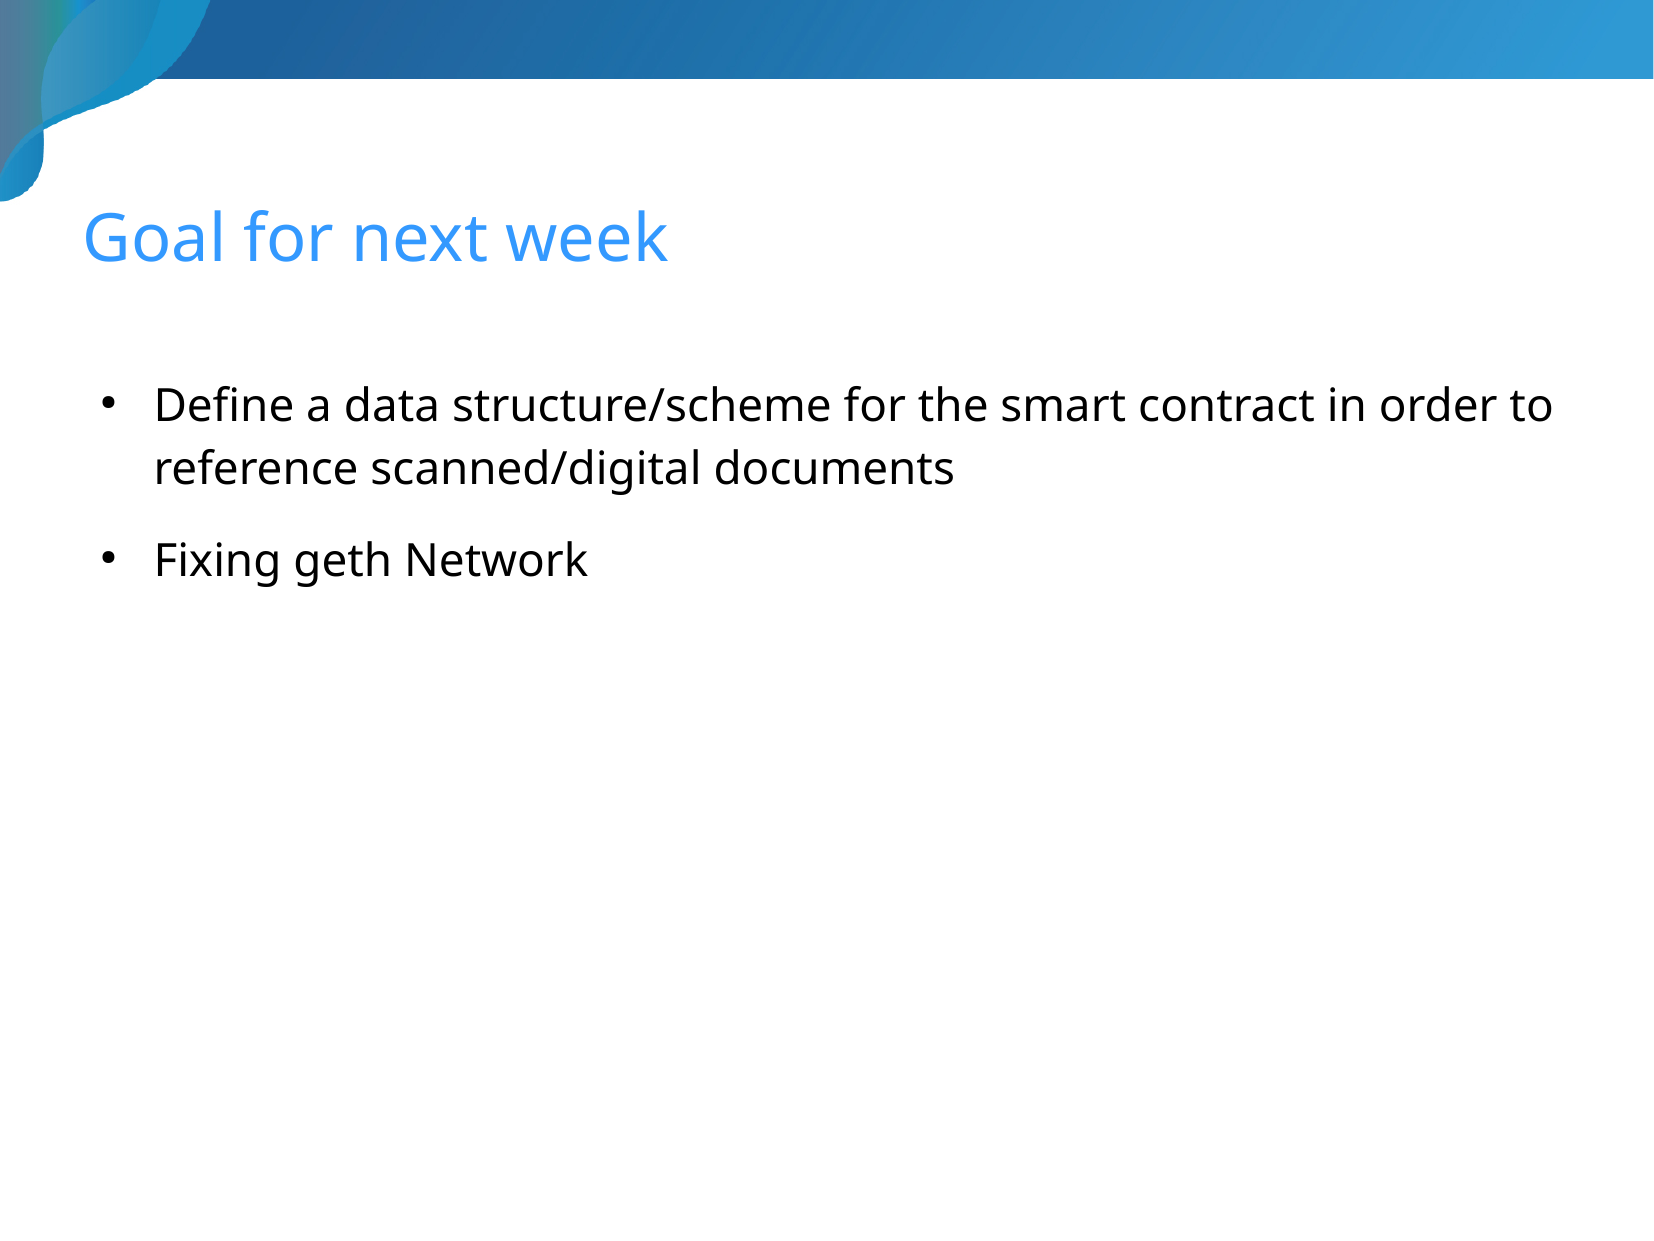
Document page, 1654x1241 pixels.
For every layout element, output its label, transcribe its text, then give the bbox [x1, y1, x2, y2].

list Define a data structure/scheme for the smart contract in order to reference scanned/digital documents Fixing geth Network [82, 372, 1571, 968]
picture [0, 0, 1654, 1241]
title Goal for next week [82, 139, 1571, 332]
